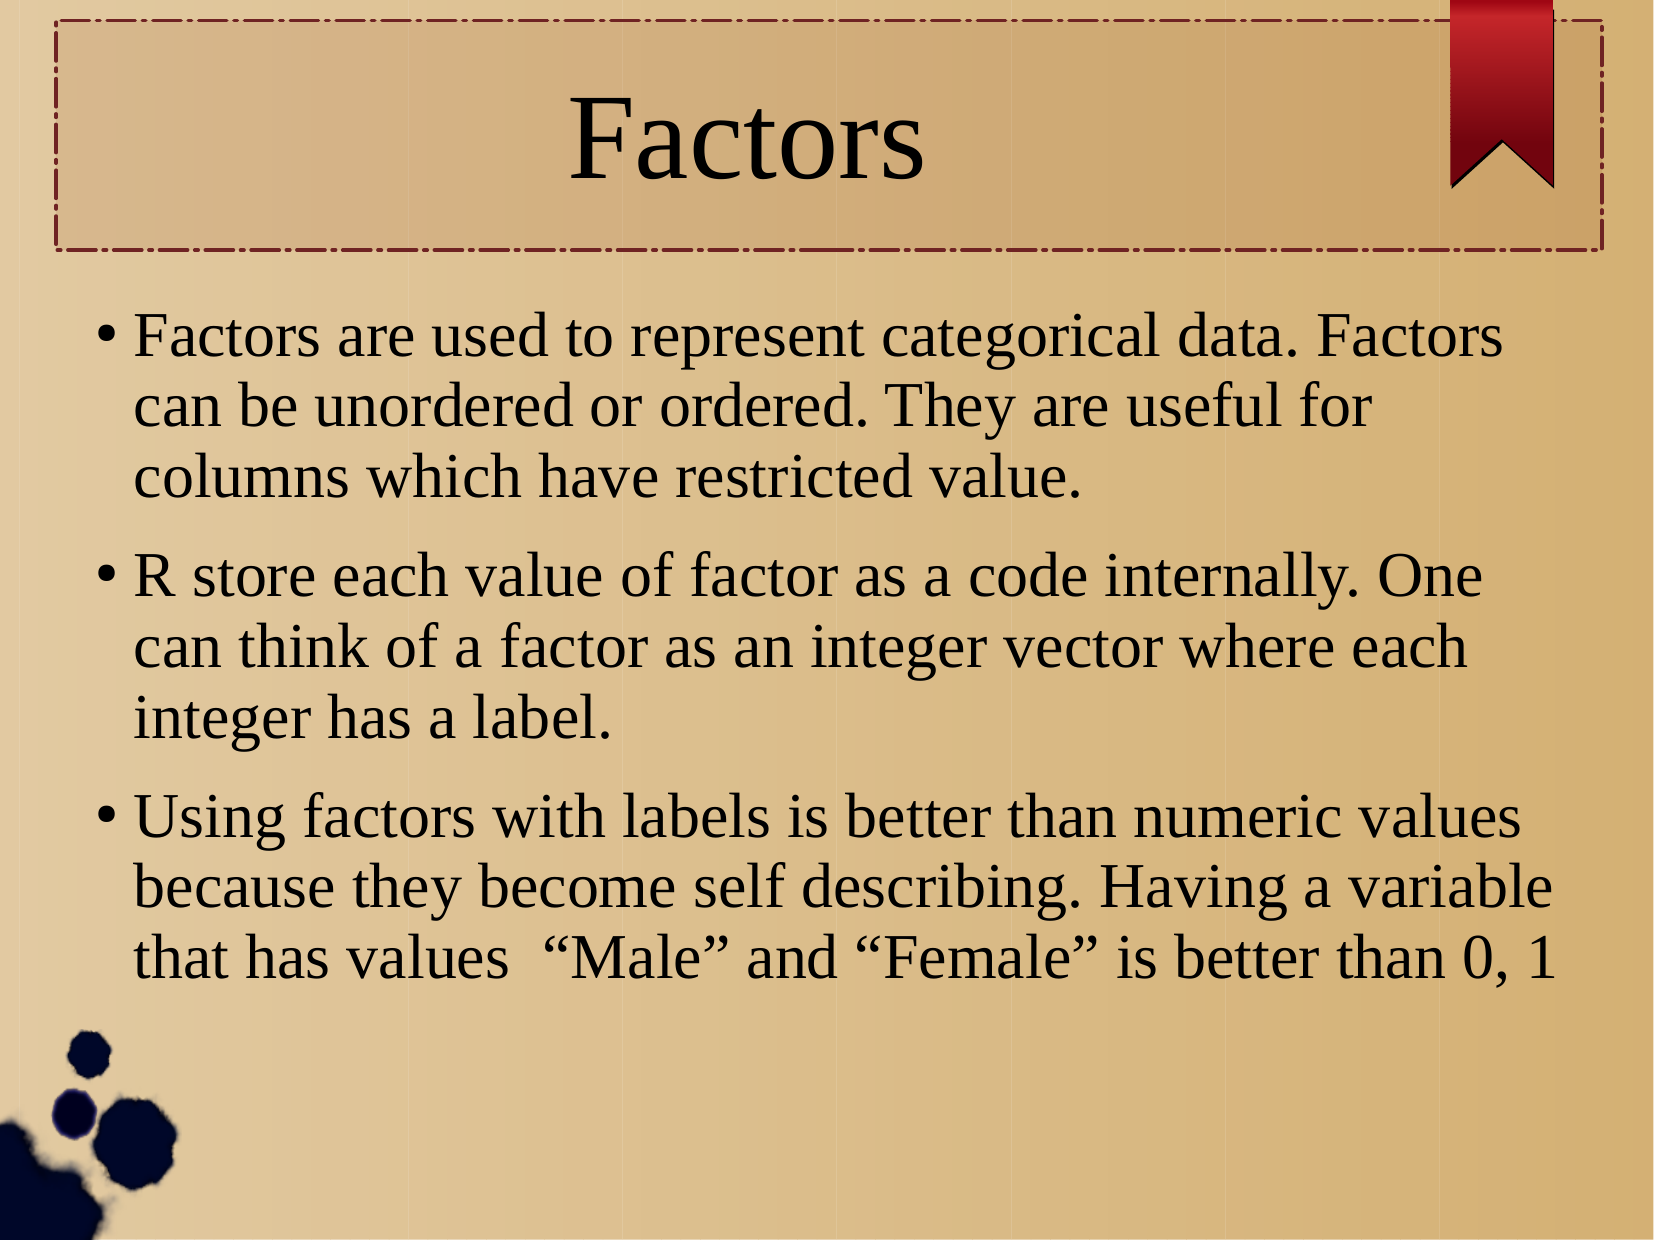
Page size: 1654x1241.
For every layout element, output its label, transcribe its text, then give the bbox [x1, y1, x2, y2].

title Factors [82, 47, 1412, 229]
list Factors are used to represent categorical data. Factors can be unordered or ordered. They are useful for columns which have restricted value. R store each value of factor as a code internally. One can think of a factor as an integer vector where each integer has a label. Using factors with labels is better than numeric values because they become self describing. Having a variable that has values “Male” and “Female” is better than 0, 1 [82, 299, 1571, 1019]
